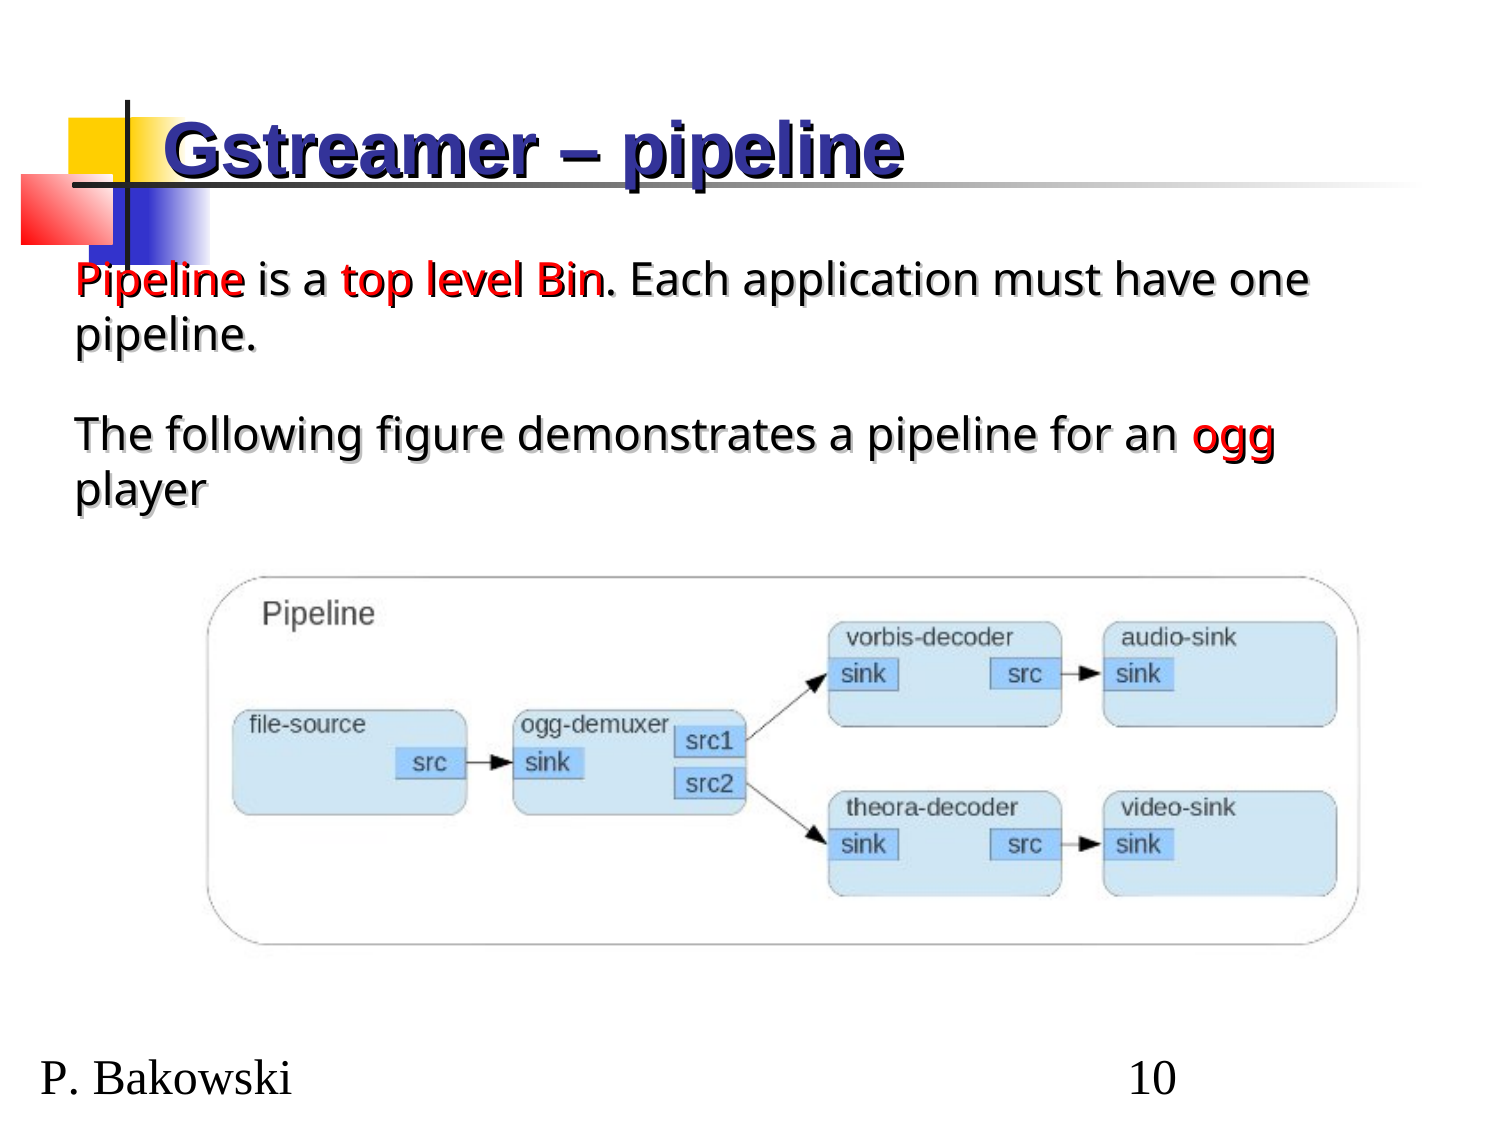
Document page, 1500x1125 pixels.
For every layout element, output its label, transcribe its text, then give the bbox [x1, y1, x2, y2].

picture [188, 555, 1384, 969]
text_box Pipeline is a top level Bin. Each application must have one pipeline. The following figure demonstrates a pipeline for an ogg player [59, 242, 1406, 594]
title Gstreamer – pipeline [147, 92, 1394, 213]
